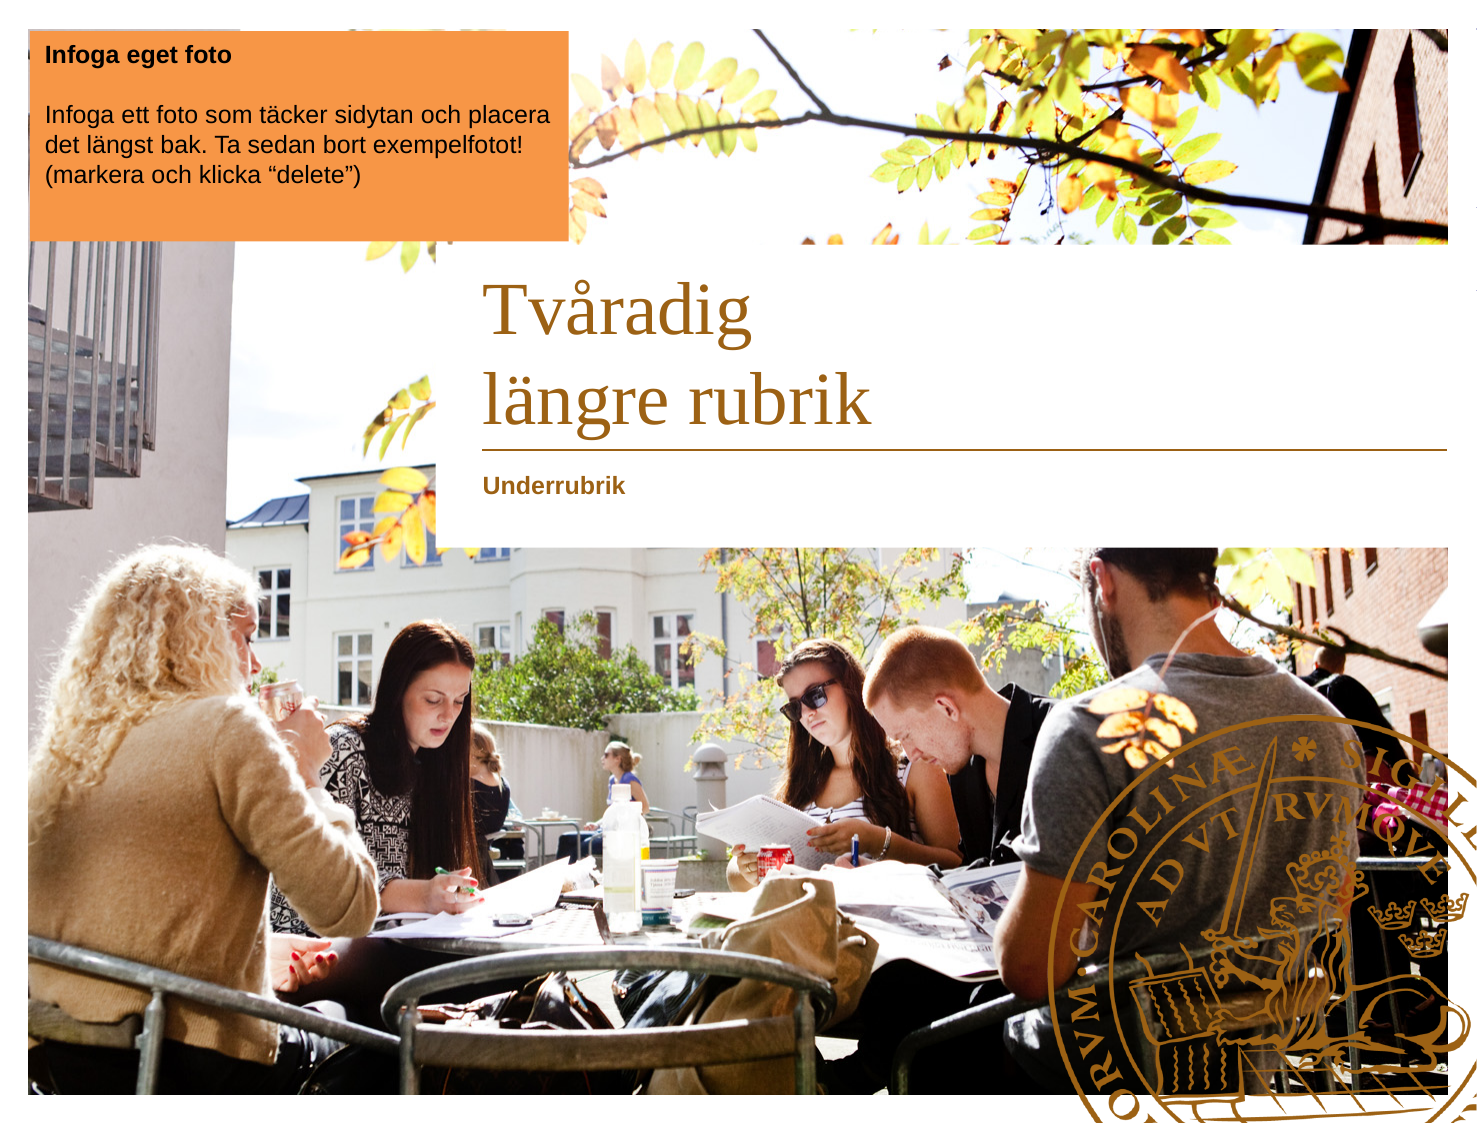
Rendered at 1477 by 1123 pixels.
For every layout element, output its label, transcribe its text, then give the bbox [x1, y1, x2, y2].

text_box Tvåradig längre rubrik [482, 243, 1424, 439]
text_box [435, 244, 1448, 548]
picture [28, 29, 1477, 1123]
text_box Underrubrik [482, 451, 1424, 505]
text_box Infoga eget foto Infoga ett foto som täcker sidytan och placera det längst bak. Ta sedan bort exempelfotot! (markera och klicka “delete”) [29, 31, 569, 242]
